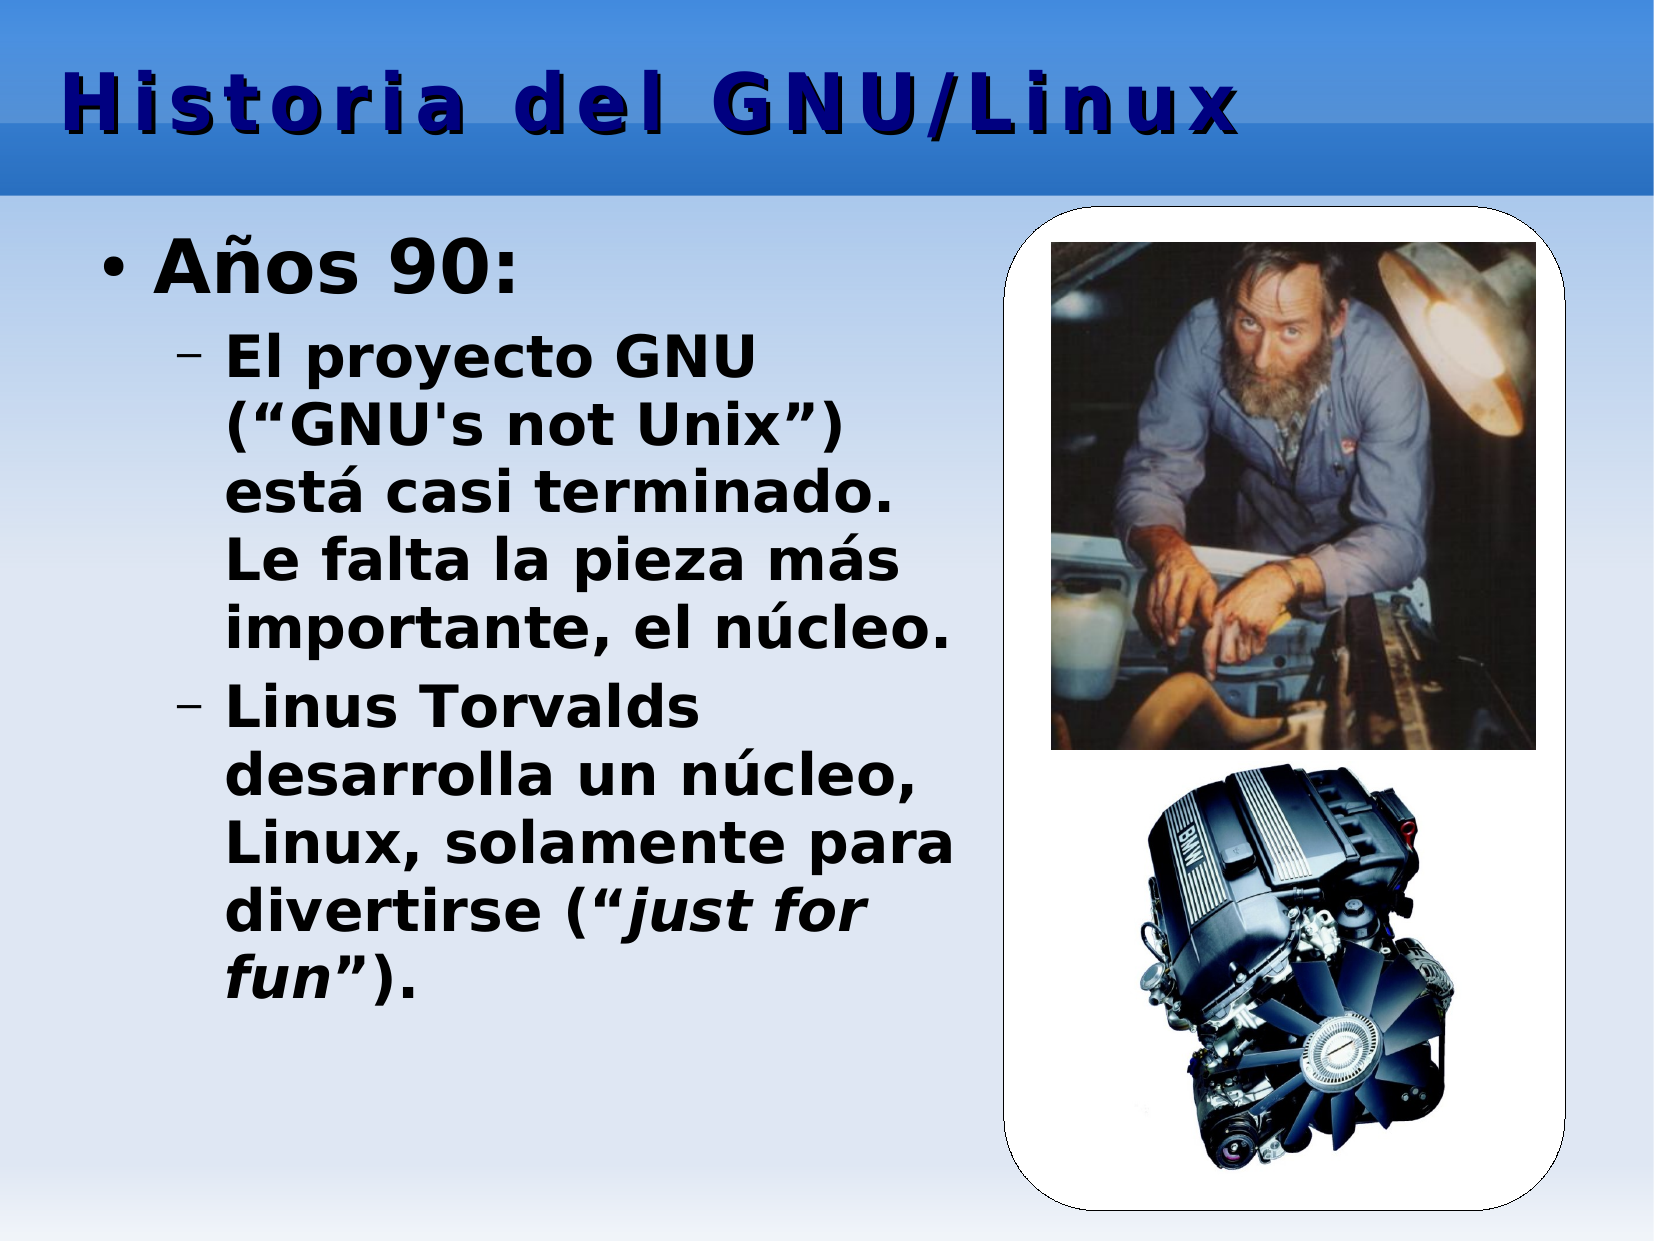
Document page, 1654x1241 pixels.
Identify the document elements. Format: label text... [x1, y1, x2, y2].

picture [0, 0, 1654, 1241]
title Historia del GNU/Linux [59, 29, 1654, 178]
text_box [1003, 206, 1566, 1211]
list Años 90: El proyecto GNU (“GNU's not Unix”) está casi terminado. Le falta la pieza más importante, el núcleo. Linus Torvalds desarrolla un núcleo, Linux, solamente para divertirse (“just for fun”). [82, 224, 975, 1097]
